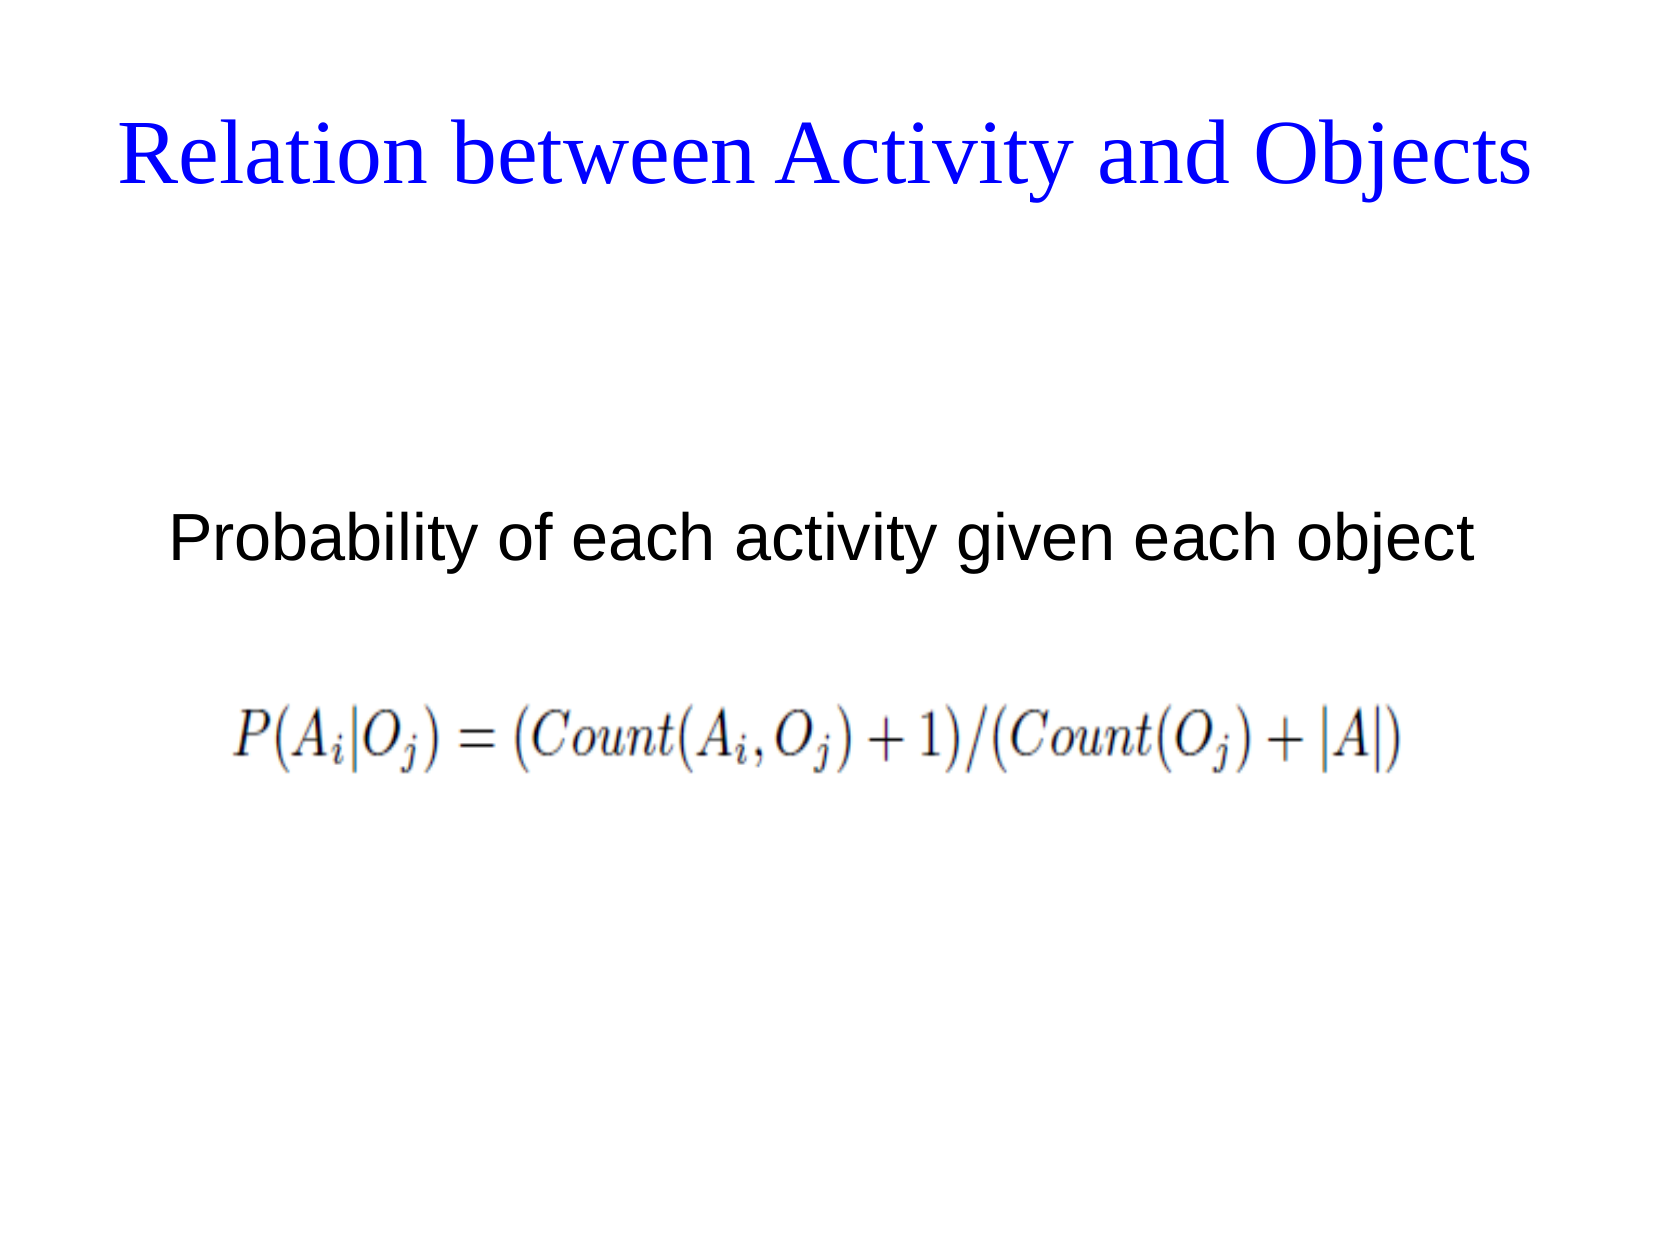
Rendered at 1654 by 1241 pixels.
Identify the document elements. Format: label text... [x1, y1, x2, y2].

subtitle Probability of each activity given each object [82, 290, 1538, 1010]
title Relation between Activity and Objects [82, 49, 1571, 257]
picture [184, 656, 1441, 808]
